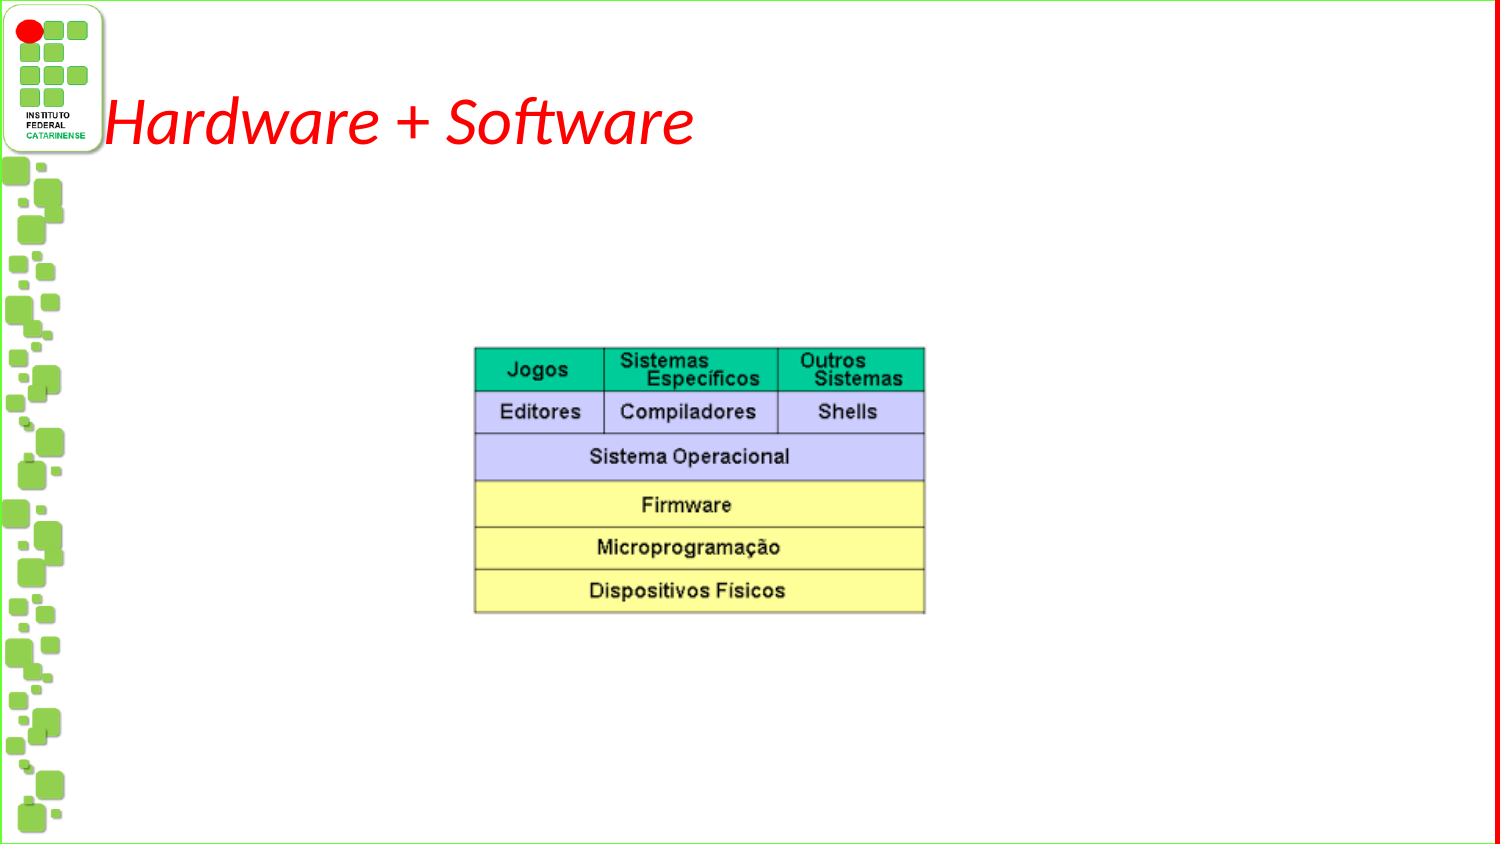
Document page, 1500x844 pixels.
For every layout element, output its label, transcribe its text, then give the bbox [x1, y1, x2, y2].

title Hardware + Software [103, 44, 1397, 208]
picture [0, 0, 1500, 844]
